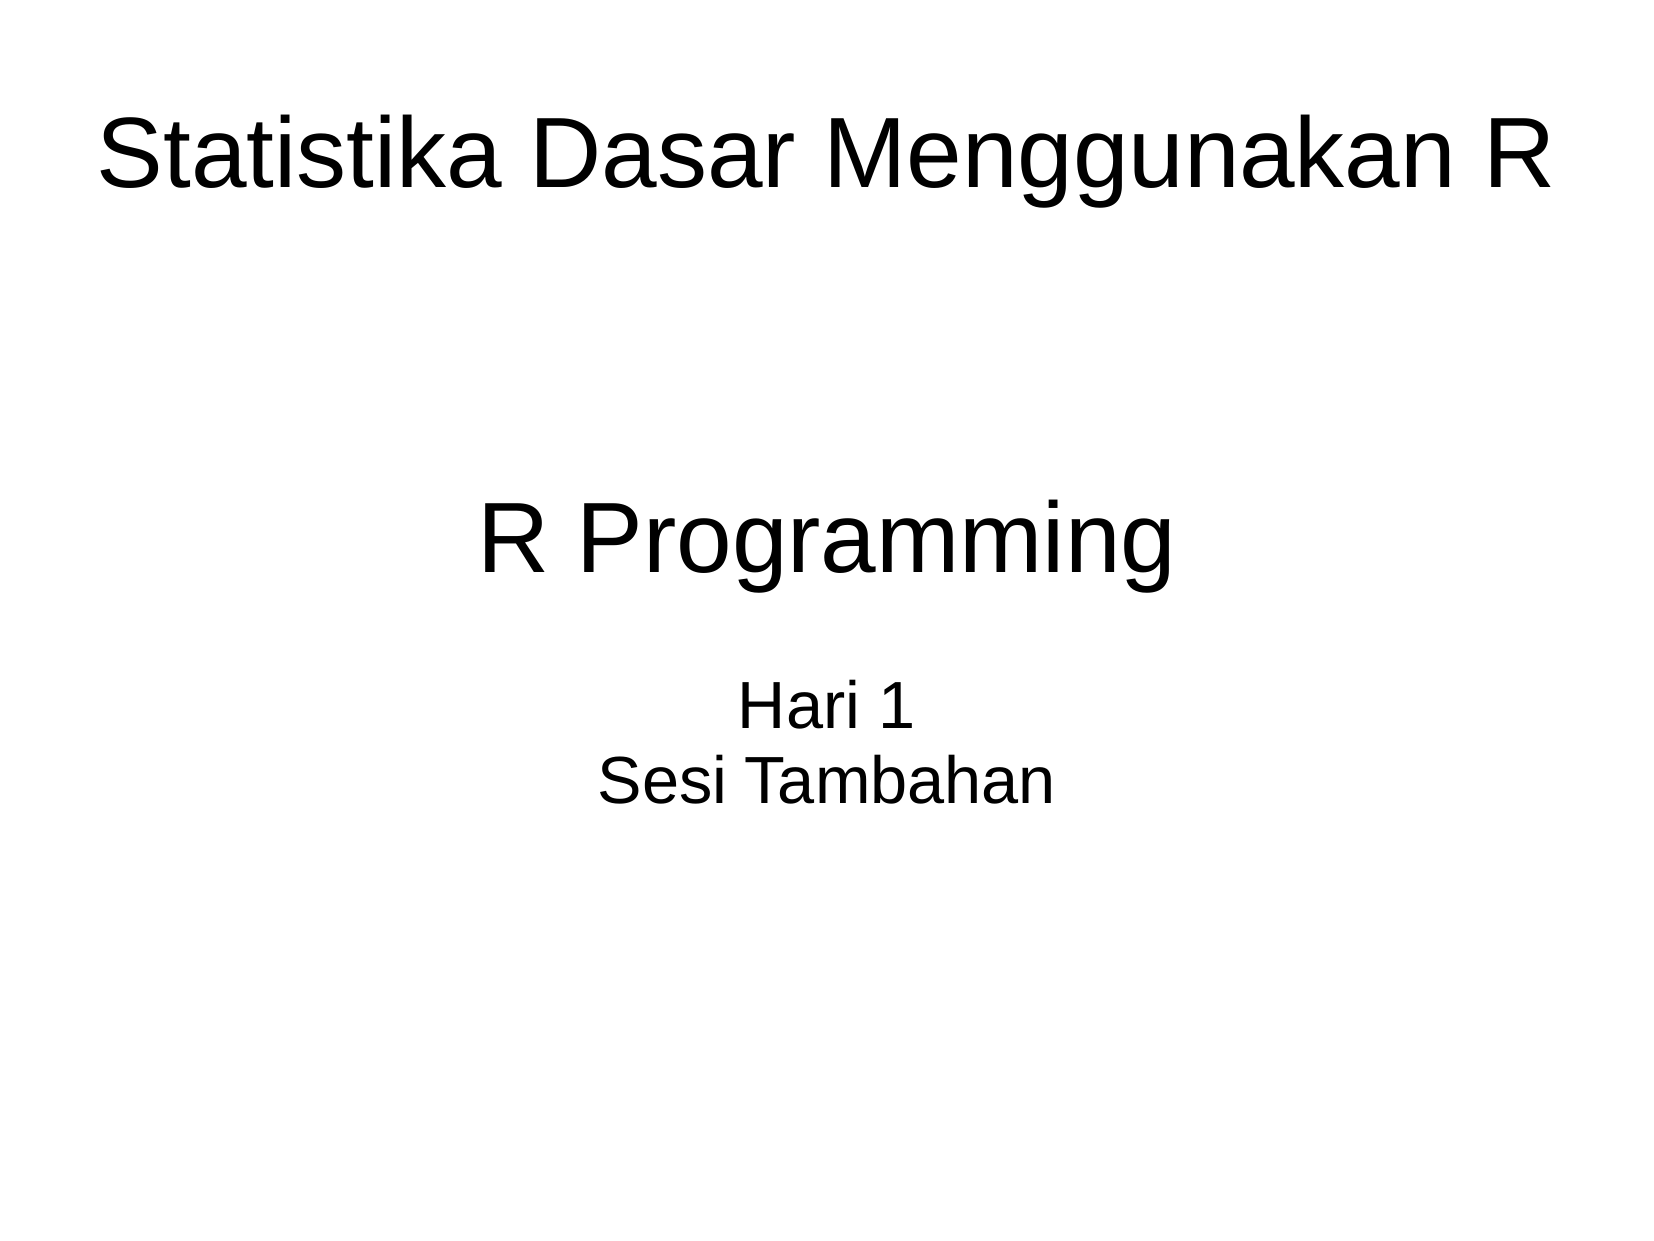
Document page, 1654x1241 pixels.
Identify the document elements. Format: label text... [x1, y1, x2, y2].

subtitle R Programming Hari 1 Sesi Tambahan [82, 290, 1571, 1010]
title Statistika Dasar Menggunakan R [82, 49, 1571, 257]
